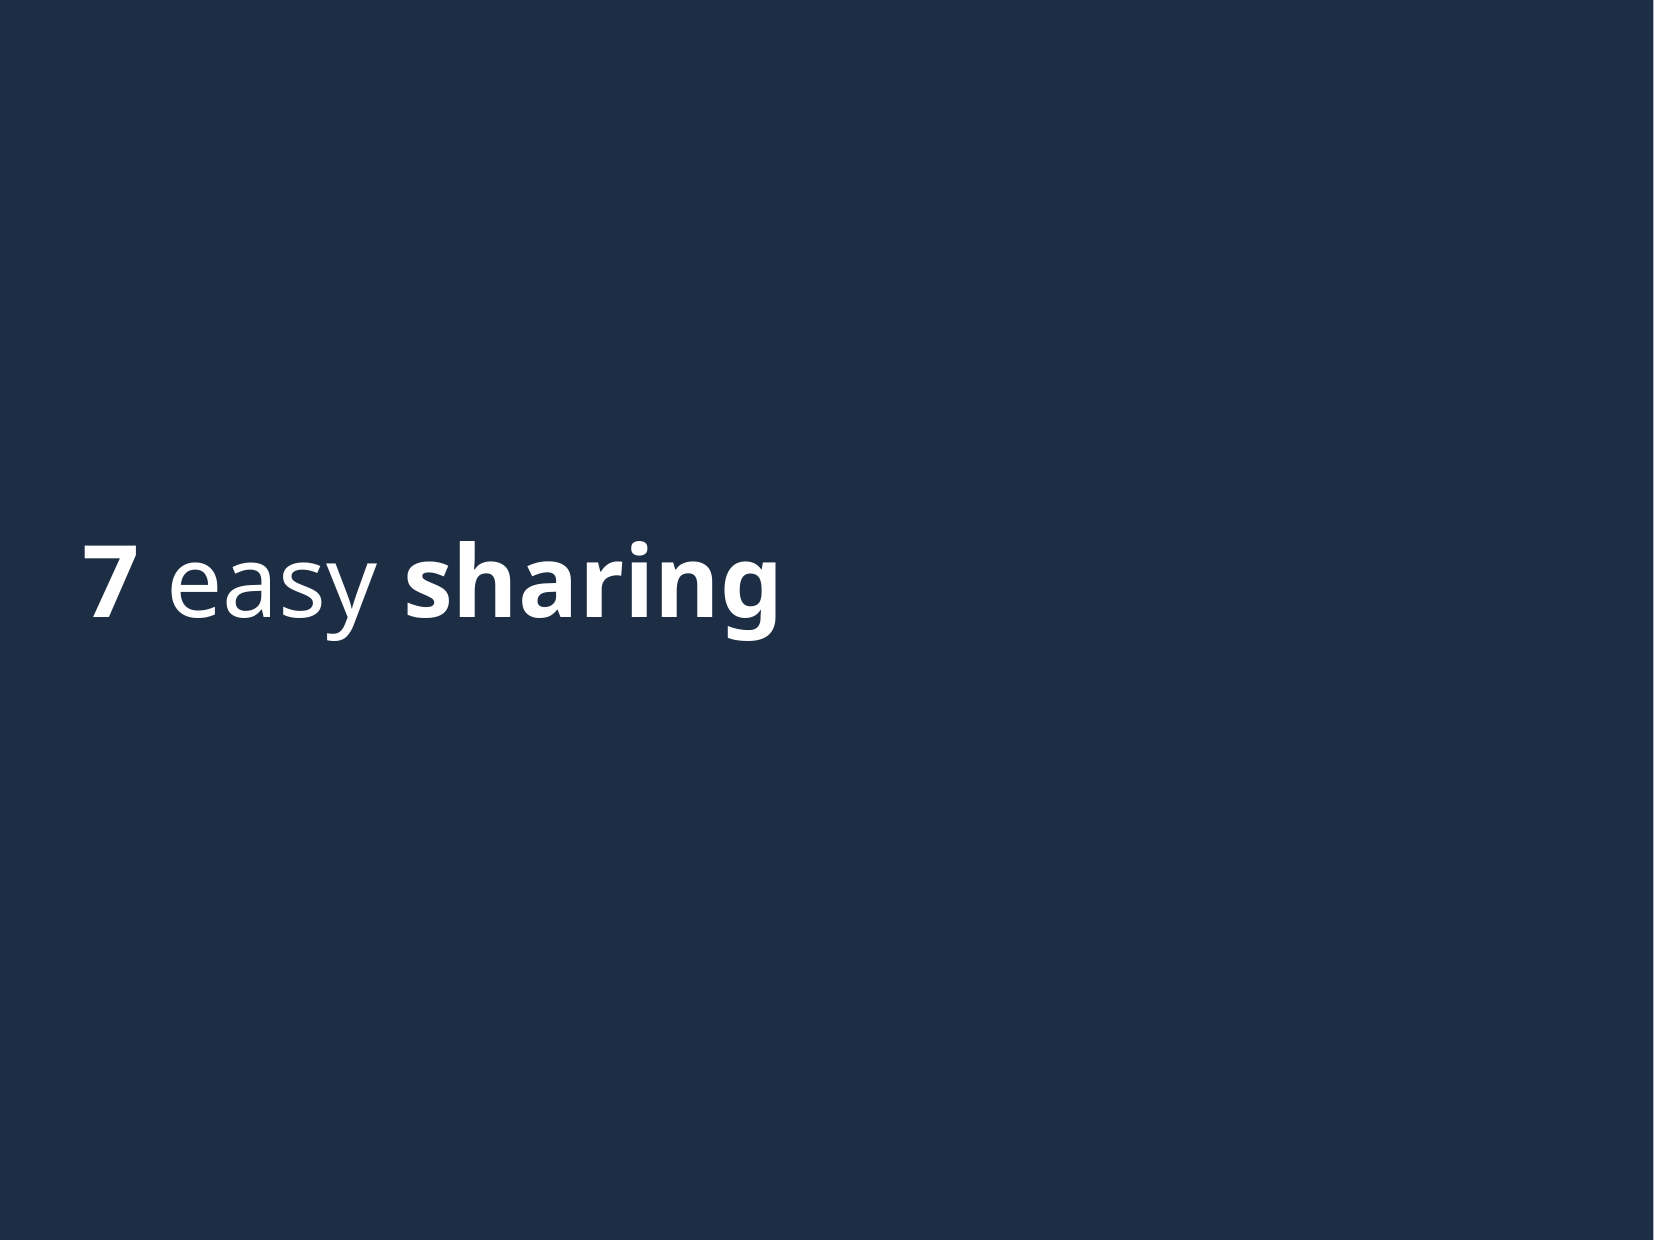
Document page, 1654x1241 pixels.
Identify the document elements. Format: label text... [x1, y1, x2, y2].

subtitle 7 easy sharing [82, 49, 1571, 1109]
